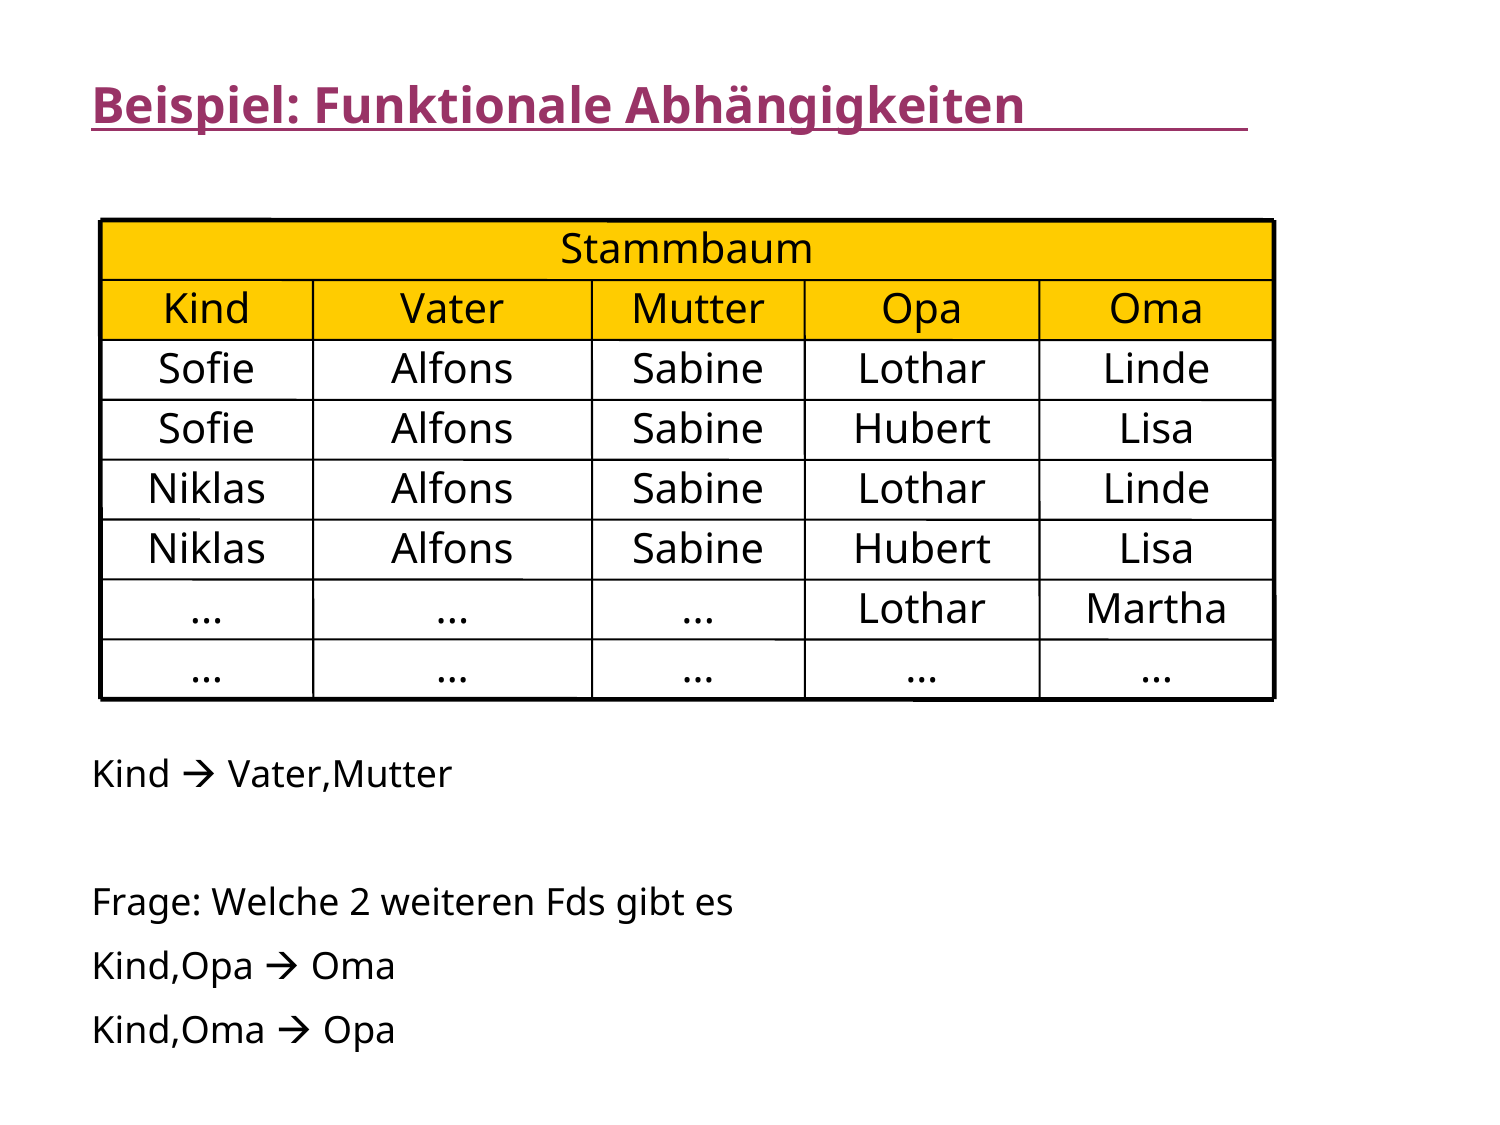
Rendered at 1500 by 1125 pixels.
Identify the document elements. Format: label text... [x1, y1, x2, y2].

text_box Hubert [806, 521, 1038, 578]
text_box … [103, 641, 312, 696]
text_box Sofie [103, 341, 312, 398]
text_box Alfons [315, 461, 591, 518]
text_box … [594, 641, 803, 697]
text_box ... [594, 581, 803, 638]
text_box ... [103, 581, 312, 638]
text_box Sabine [594, 461, 803, 518]
text_box Martha [1041, 581, 1271, 638]
text_box Alfons [315, 521, 591, 578]
text_box Niklas [103, 521, 312, 578]
text_box Lothar [806, 461, 1038, 518]
text_box … [806, 641, 1038, 697]
text_box … [1041, 641, 1271, 697]
text_box Mutter [593, 282, 803, 338]
text_box Sofie [103, 401, 312, 458]
title Beispiel: Funktionale Abhängigkeiten [76, 47, 1447, 147]
text_box Linde [1041, 461, 1271, 518]
text_box ... [315, 581, 591, 638]
text_box Lothar [806, 342, 1038, 398]
text_box Oma [1041, 282, 1271, 339]
text_box Vater [315, 282, 590, 338]
text_box Lisa [1041, 521, 1271, 578]
text_box Alfons [315, 401, 591, 458]
text_box Sabine [593, 341, 803, 398]
text_box Kind [103, 281, 311, 338]
text_box Niklas [103, 461, 312, 518]
text_box … [315, 641, 591, 697]
text_box Opa [806, 282, 1038, 339]
text_box Sabine [594, 401, 803, 458]
text_box Linde [1041, 342, 1271, 398]
text_box Alfons [315, 341, 590, 398]
text_box Sabine [594, 521, 803, 578]
text_box Lisa [1041, 401, 1271, 458]
text_box Hubert [806, 401, 1038, 458]
list Kind  Vater,Mutter Frage: Welche 2 weiteren Fds gibt es Kind,Opa  Oma Kind,Oma  Opa [76, 739, 1436, 1125]
text_box Lothar [806, 581, 1038, 638]
text_box Stammbaum [103, 223, 1271, 279]
